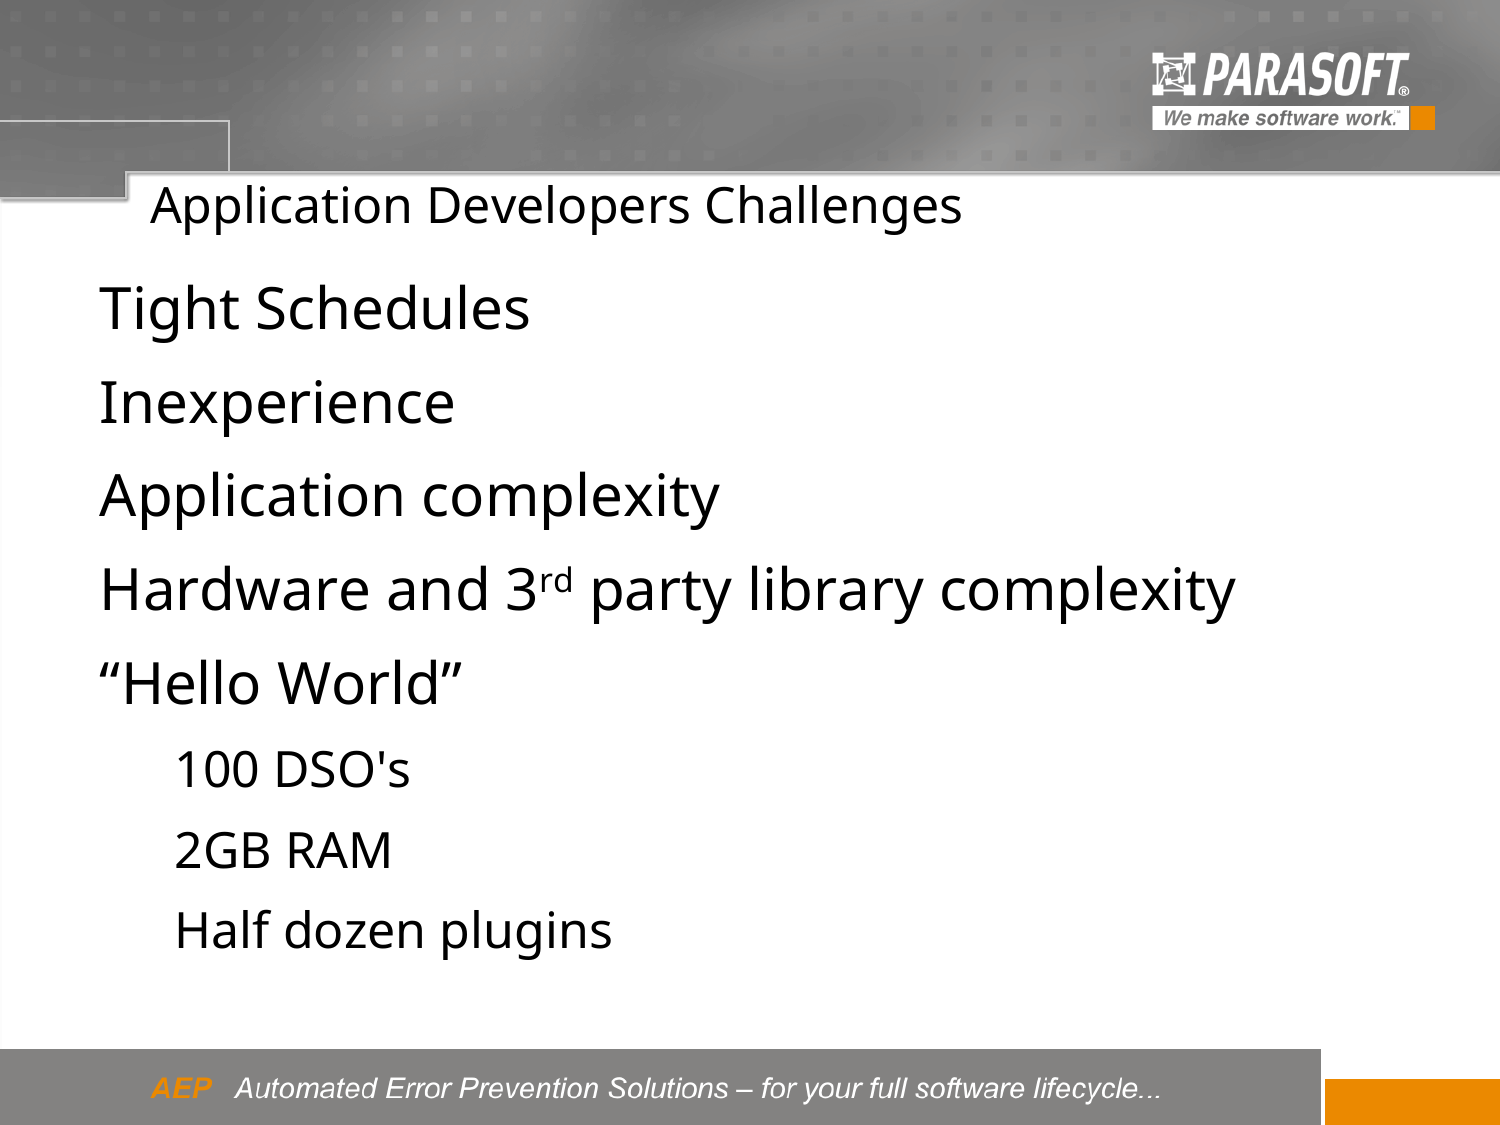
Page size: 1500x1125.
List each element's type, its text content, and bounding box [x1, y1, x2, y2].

picture [0, 0, 1500, 1125]
title Application Developers Challenges [150, 173, 1426, 235]
list Tight Schedules Inexperience Application complexity Hardware and 3rd party library complexity “Hello World” 100 DSO's 2GB RAM Half dozen plugins [99, 267, 1450, 995]
